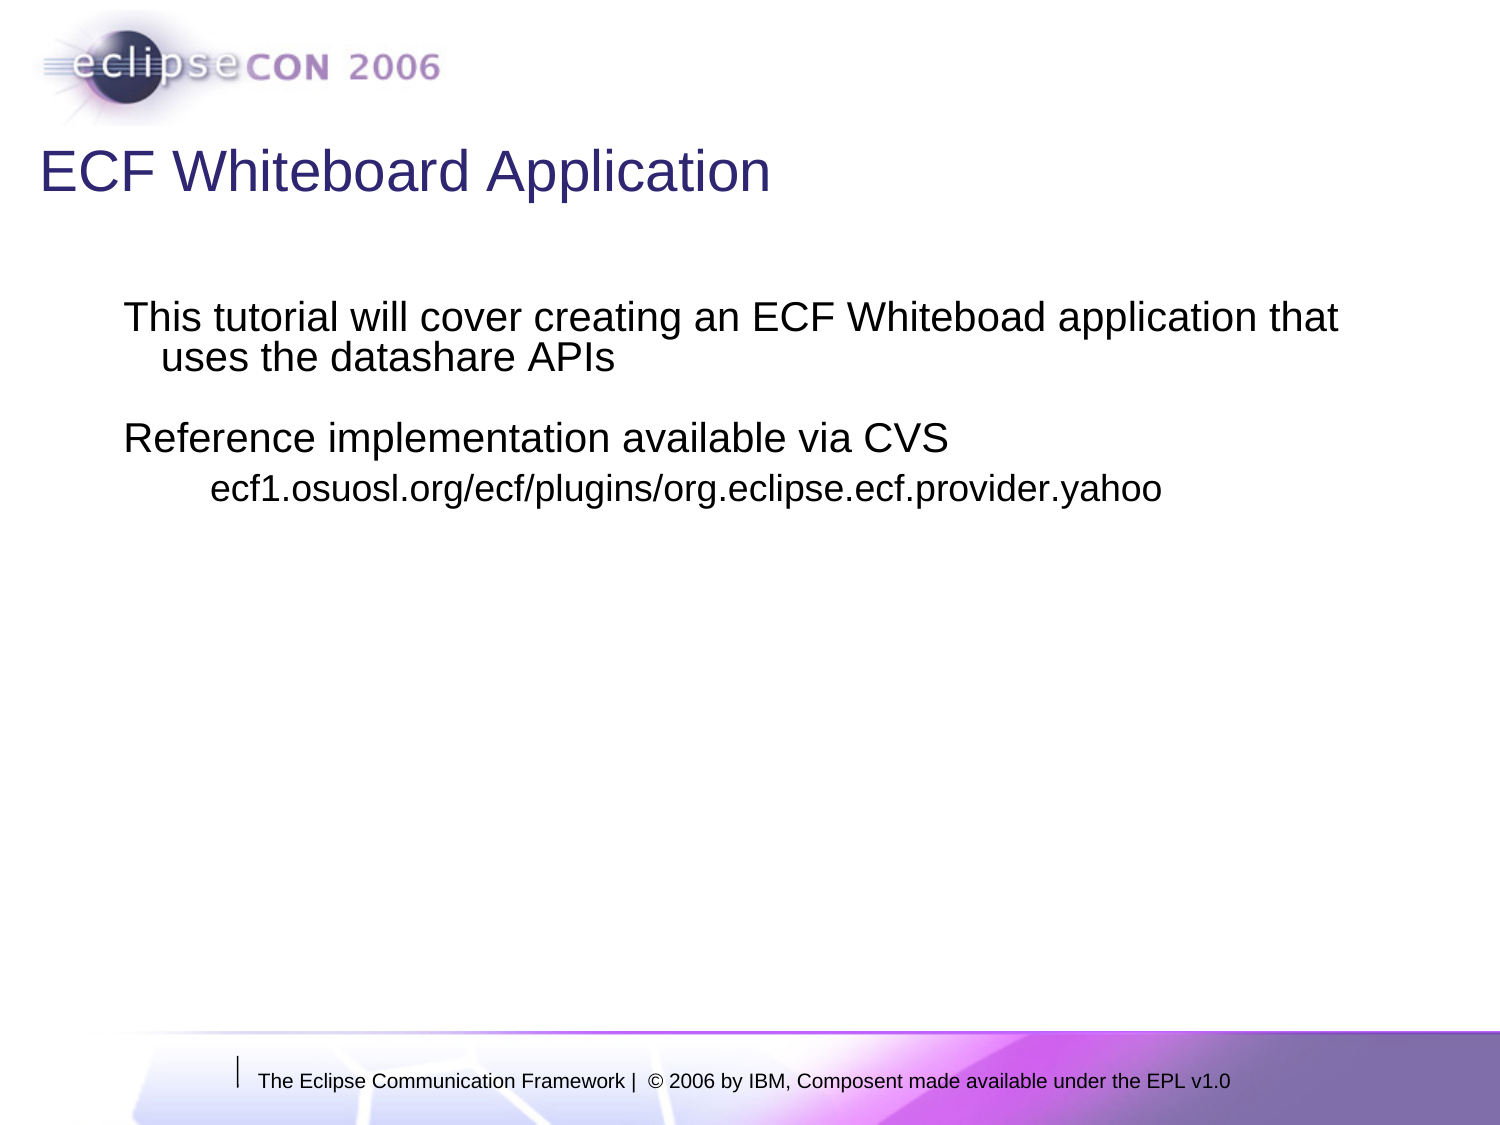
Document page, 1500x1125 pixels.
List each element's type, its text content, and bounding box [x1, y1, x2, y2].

picture [0, 1031, 1500, 1125]
picture [31, 10, 1040, 126]
list This tutorial will cover creating an ECF Whiteboad application that uses the datashare APIs Reference implementation available via CVS ecf1.osuosl.org/ecf/plugins/org.eclipse.ecf.provider.yahoo [108, 291, 1378, 932]
title ECF Whiteboard Application [25, 142, 1378, 225]
